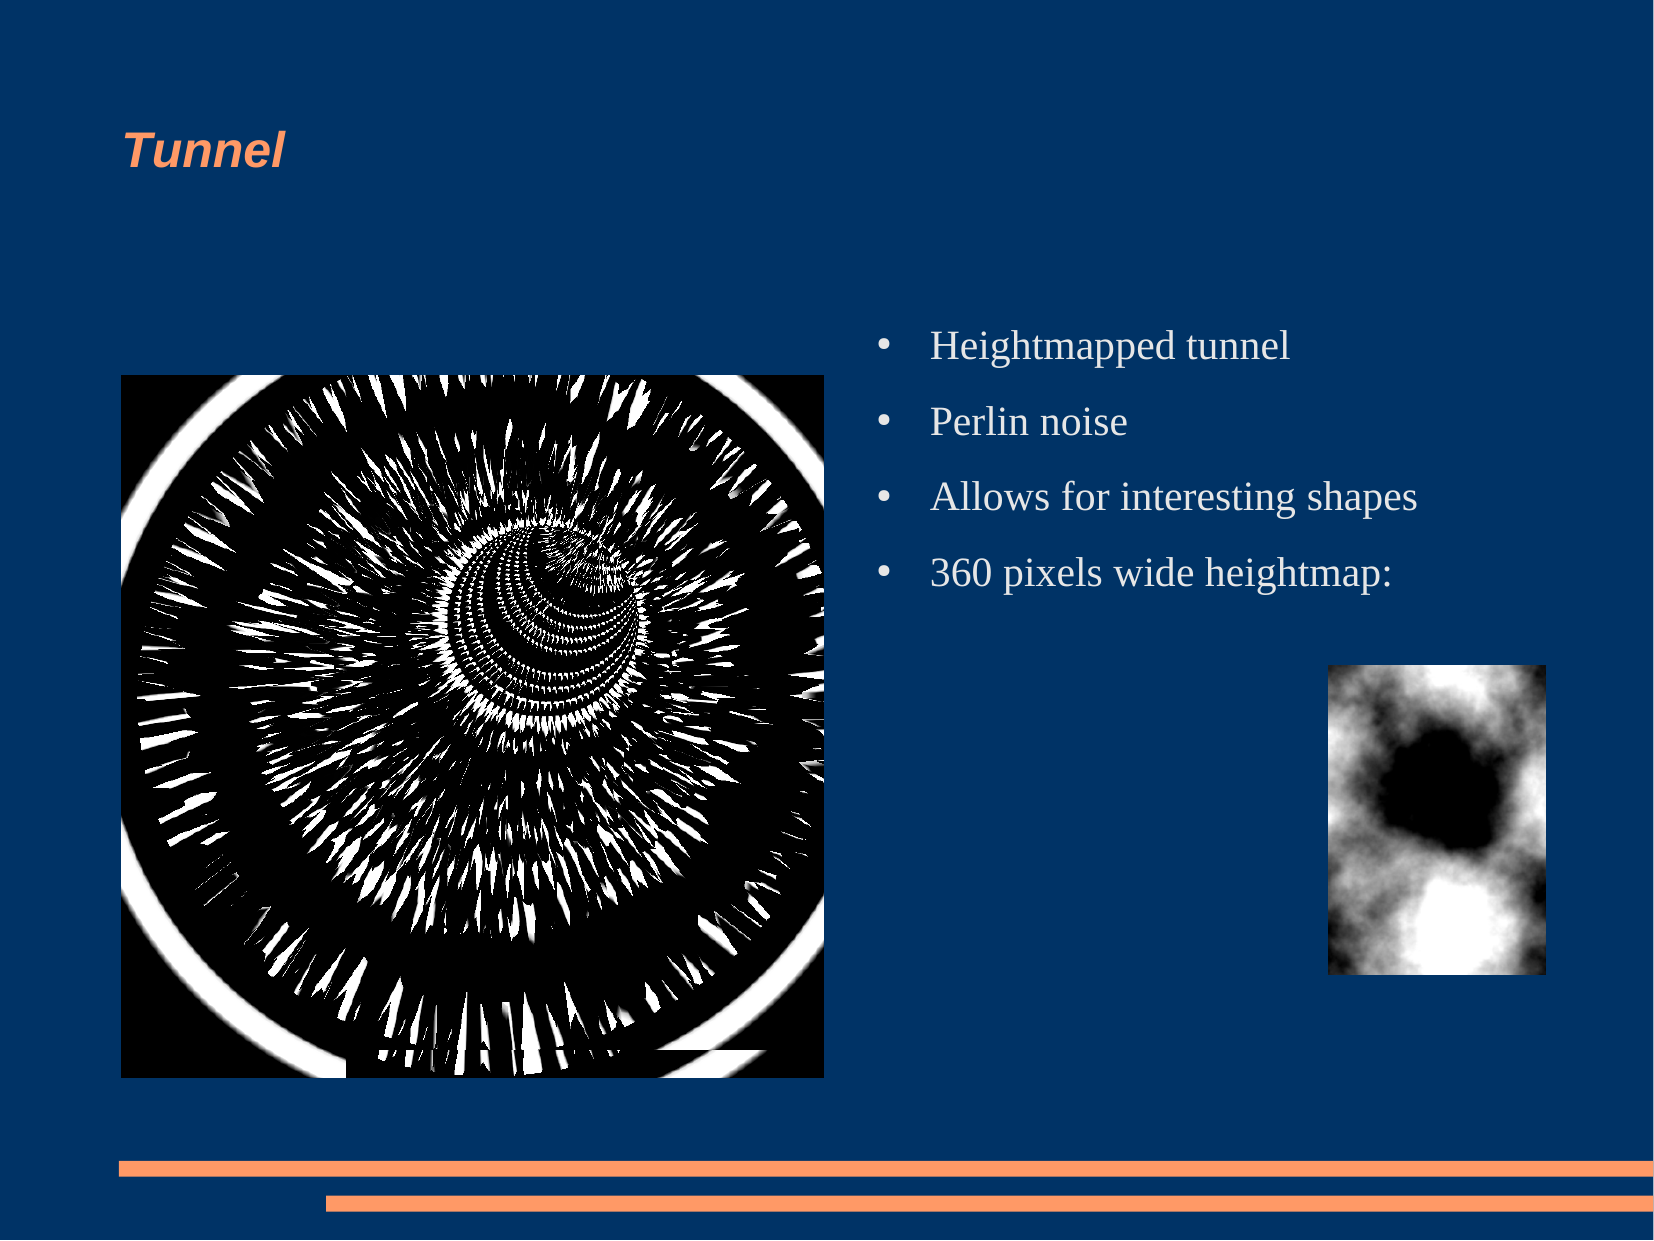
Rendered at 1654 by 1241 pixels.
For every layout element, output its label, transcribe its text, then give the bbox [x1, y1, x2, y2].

title Tunnel [121, 46, 1534, 254]
list Heightmapped tunnel Perlin noise Allows for interesting shapes 360 pixels wide heightmap: [858, 322, 1562, 1132]
picture [121, 375, 824, 1079]
picture [1328, 665, 1546, 975]
